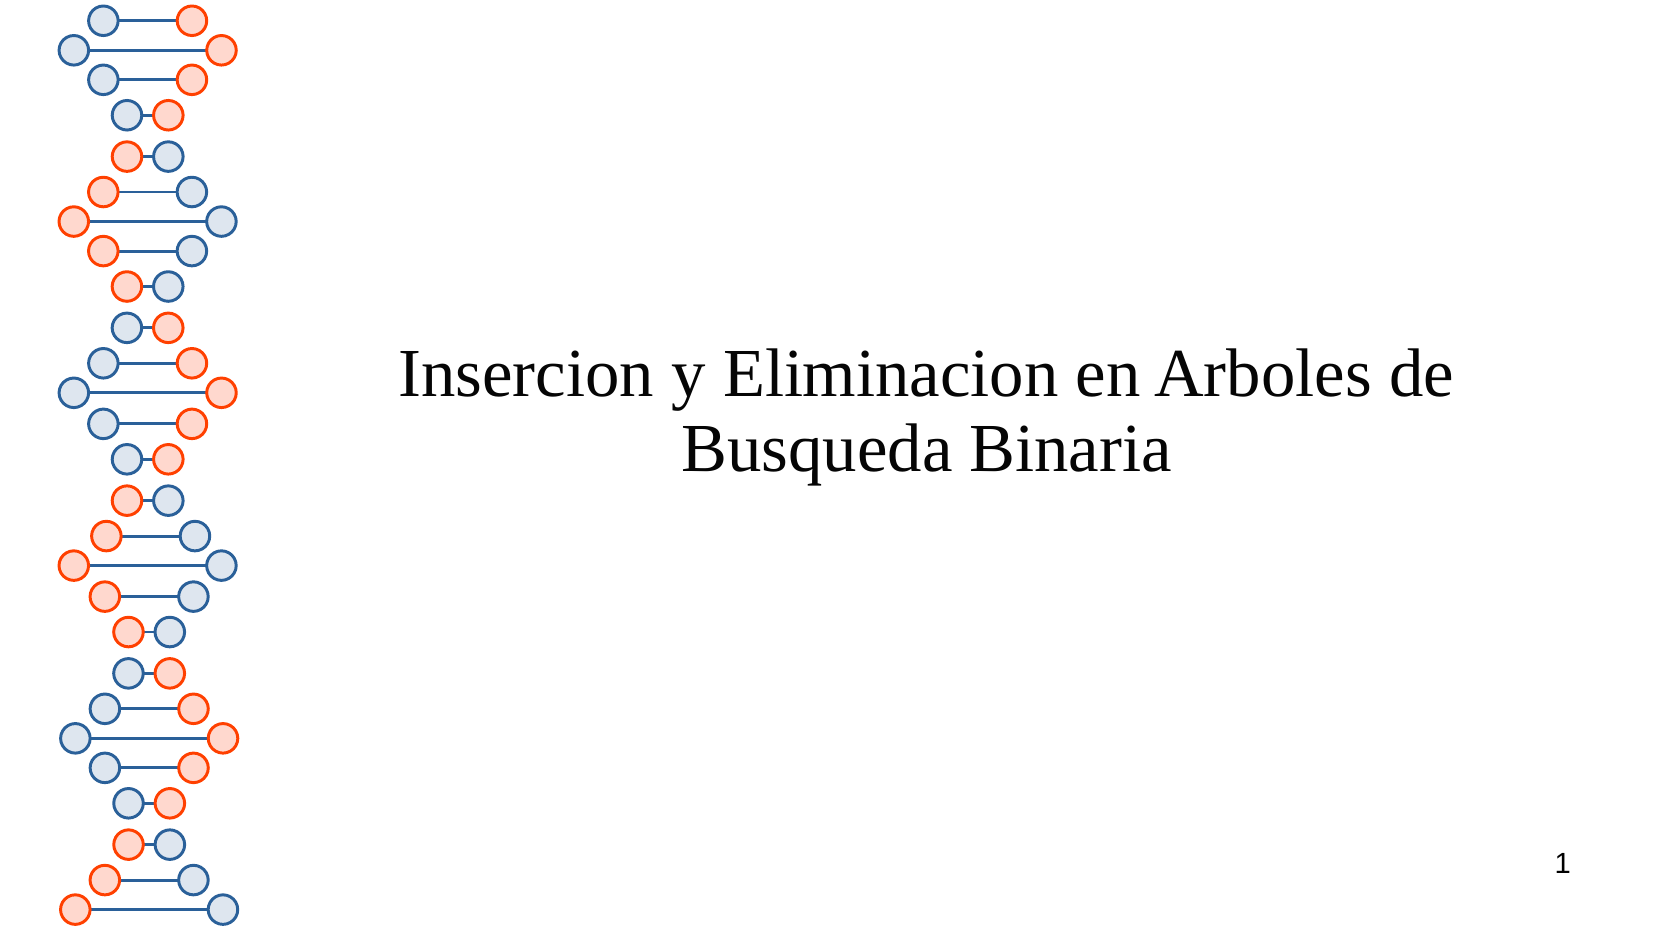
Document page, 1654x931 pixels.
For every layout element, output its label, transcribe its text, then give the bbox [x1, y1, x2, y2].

title Insercion y Eliminacion en Arboles de Busqueda Binaria [262, 333, 1592, 488]
